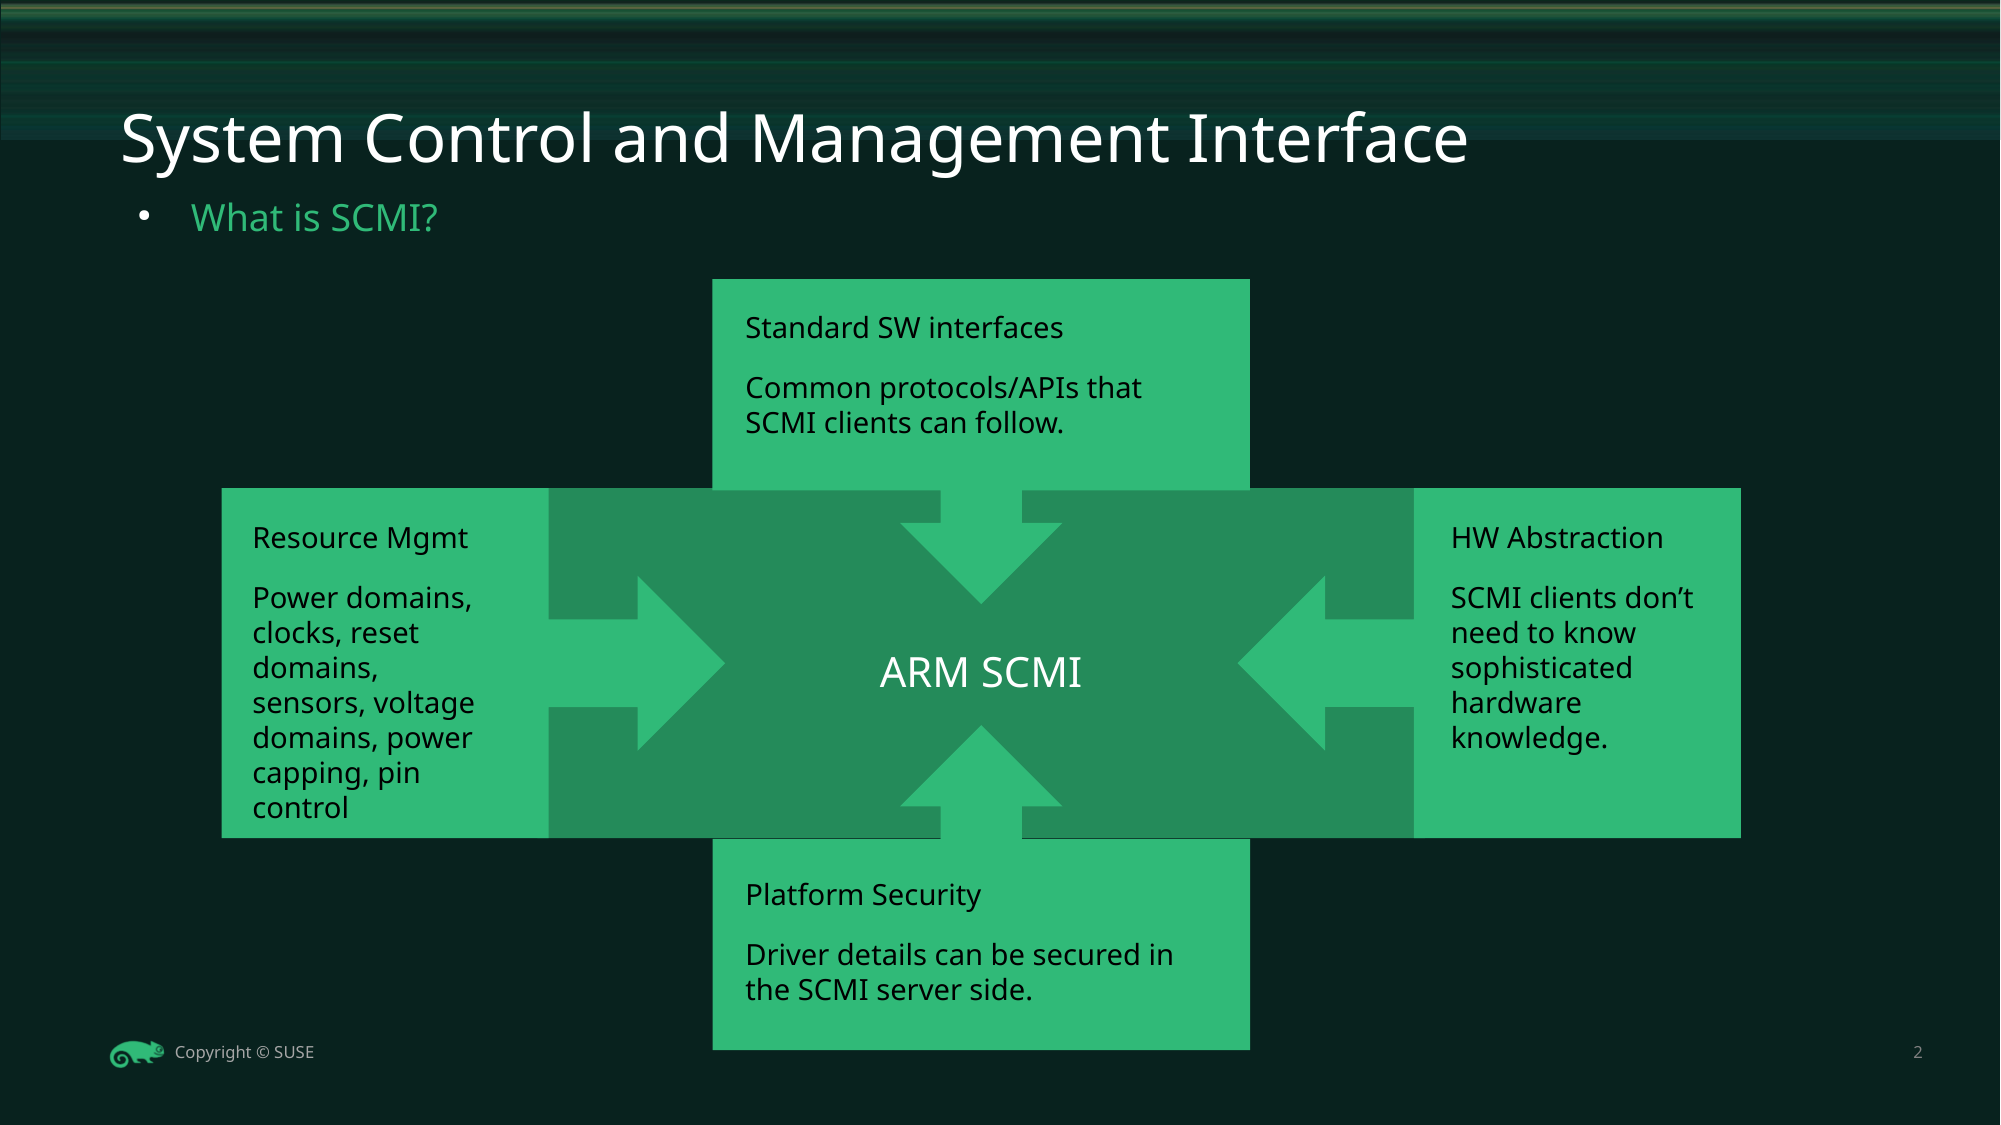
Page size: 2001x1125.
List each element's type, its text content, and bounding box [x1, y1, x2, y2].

text_box [221, 279, 1741, 1051]
text_box SCMI clients don’t need to know sophisticated hardware knowledge. [1436, 572, 1712, 762]
title System Control and Management Interface [120, 103, 1880, 179]
text_box Standard SW interfaces [730, 302, 1200, 353]
text_box HW Abstraction [1436, 511, 1712, 562]
slide_number <number> [1875, 1042, 1923, 1063]
text_box Power domains, clocks, reset domains, sensors, voltage domains, power capping, pin control [237, 572, 513, 867]
text_box Platform Security [730, 868, 1200, 919]
text_box Driver details can be secured in the SCMI server side. [730, 928, 1200, 1014]
text_box Resource Mgmt [237, 511, 513, 562]
list What is SCMI? [120, 189, 1880, 245]
picture [99, 1031, 175, 1074]
picture [1, 0, 2001, 140]
text_box Common protocols/APIs that SCMI clients can follow. [730, 362, 1200, 448]
text_box ARM SCMI [746, 638, 1216, 704]
